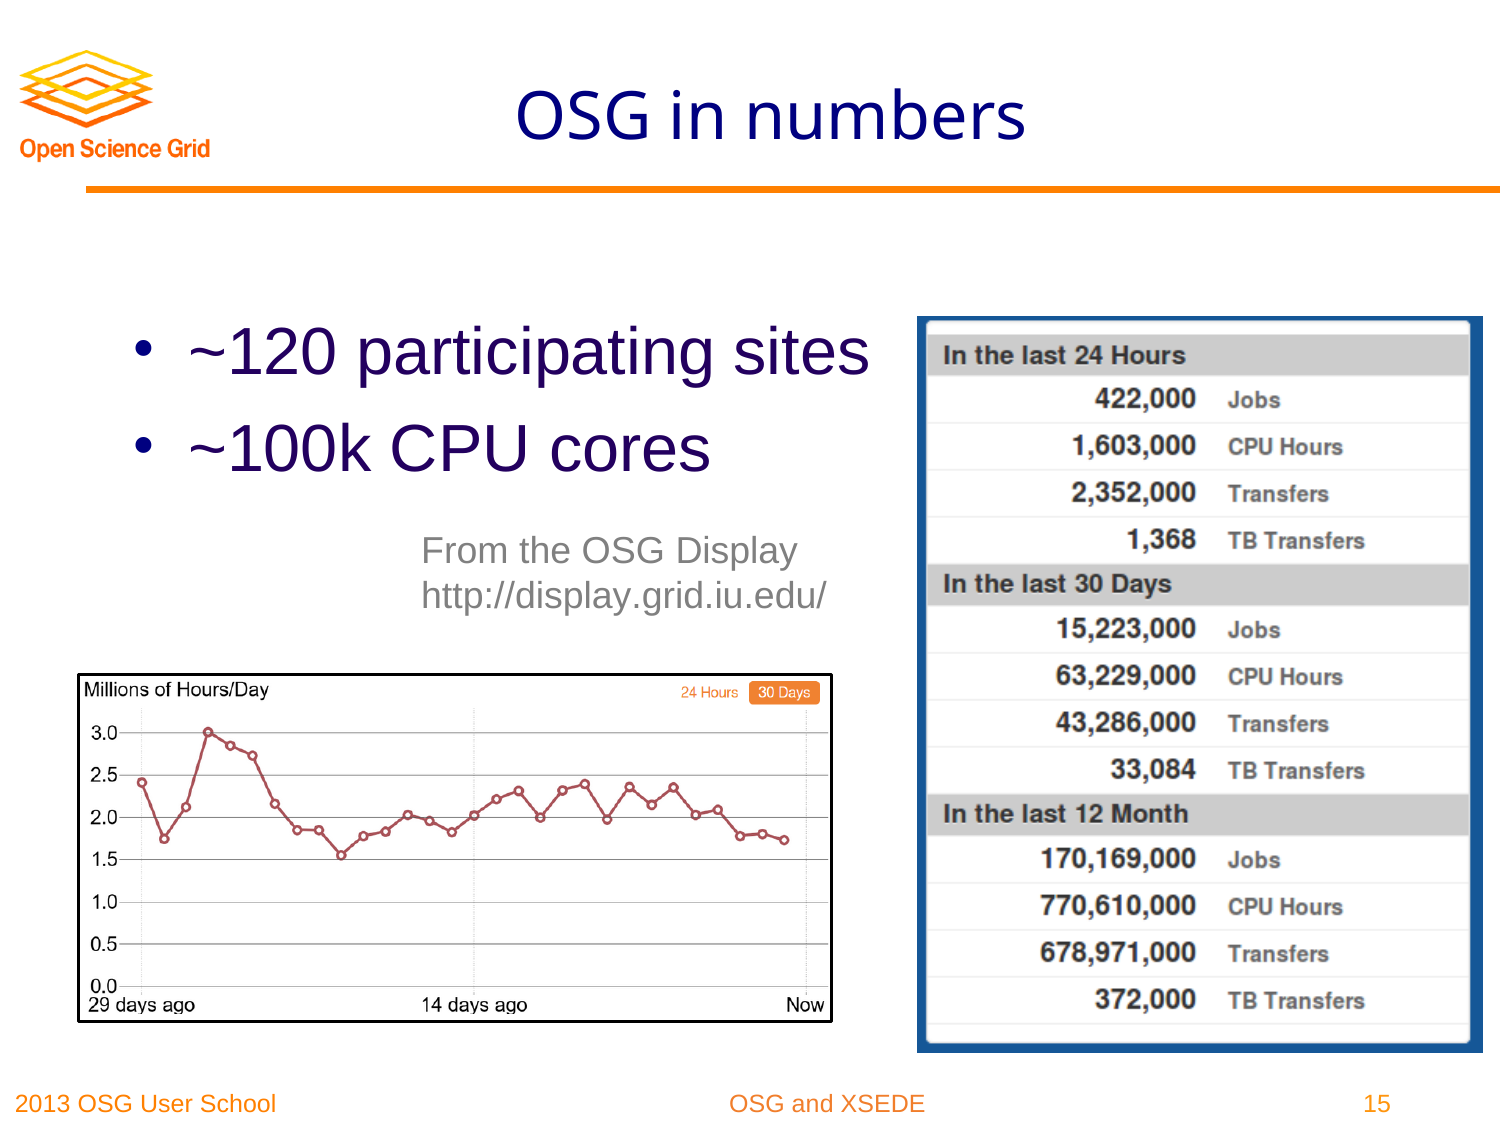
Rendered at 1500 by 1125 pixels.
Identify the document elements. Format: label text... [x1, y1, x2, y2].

list ~120 participating sites ~100k CPU cores [117, 300, 1393, 953]
picture [80, 676, 831, 1020]
text_box From the OSG Display http://display.grid.iu.edu/ [406, 518, 842, 624]
title OSG in numbers [201, 18, 1342, 207]
picture [917, 316, 1483, 1053]
picture [0, 27, 201, 179]
